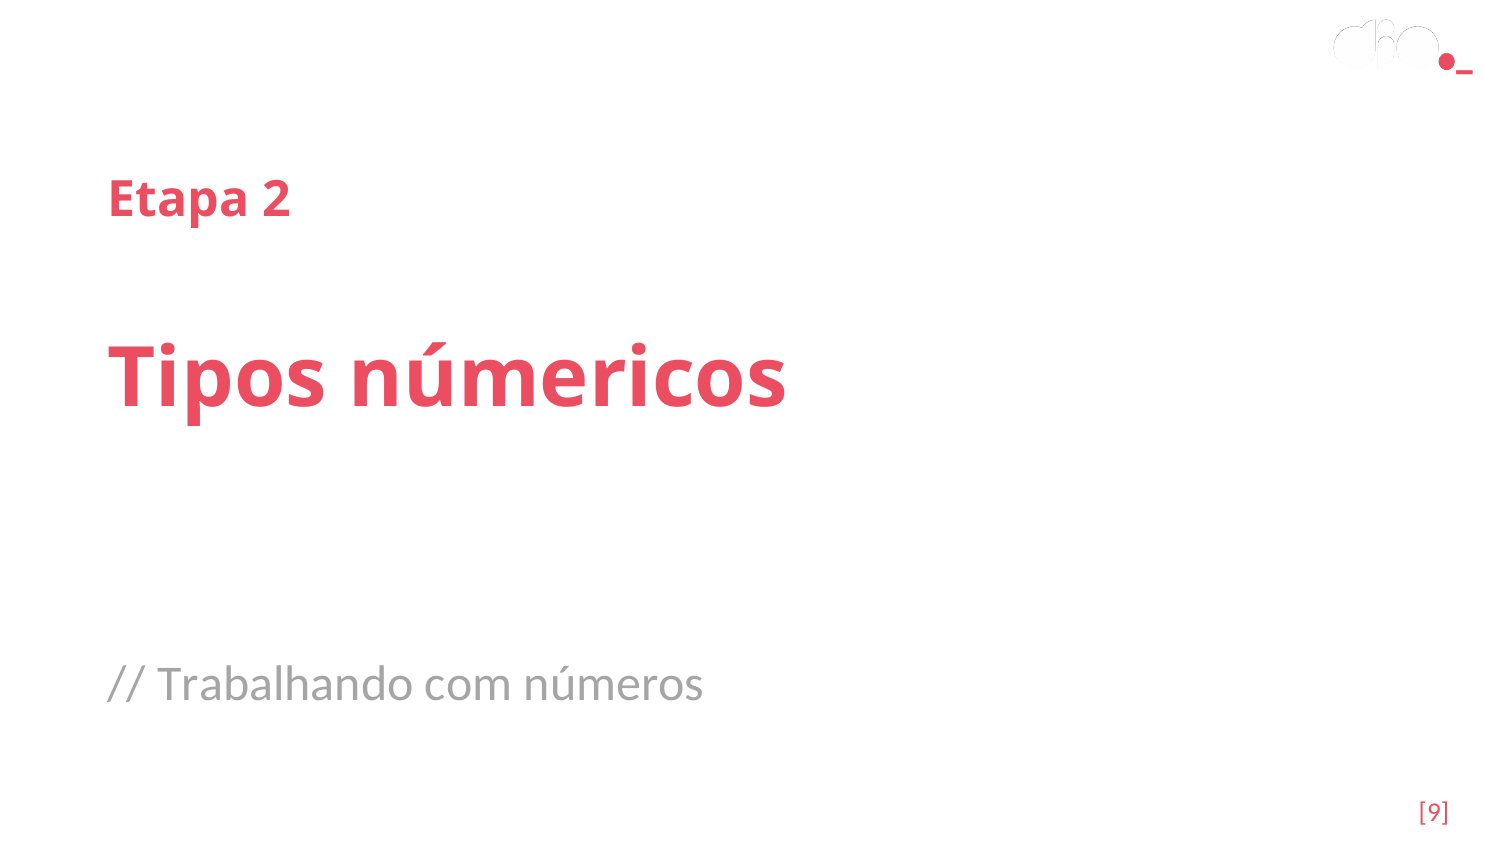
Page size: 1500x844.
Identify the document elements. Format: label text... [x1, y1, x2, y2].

text_box [] [1403, 779, 1494, 844]
text_box Tipos númericos [92, 292, 1309, 558]
text_box // Trabalhando com números [92, 635, 1309, 701]
picture [1333, 19, 1473, 75]
text_box Etapa 2 [92, 142, 1309, 223]
